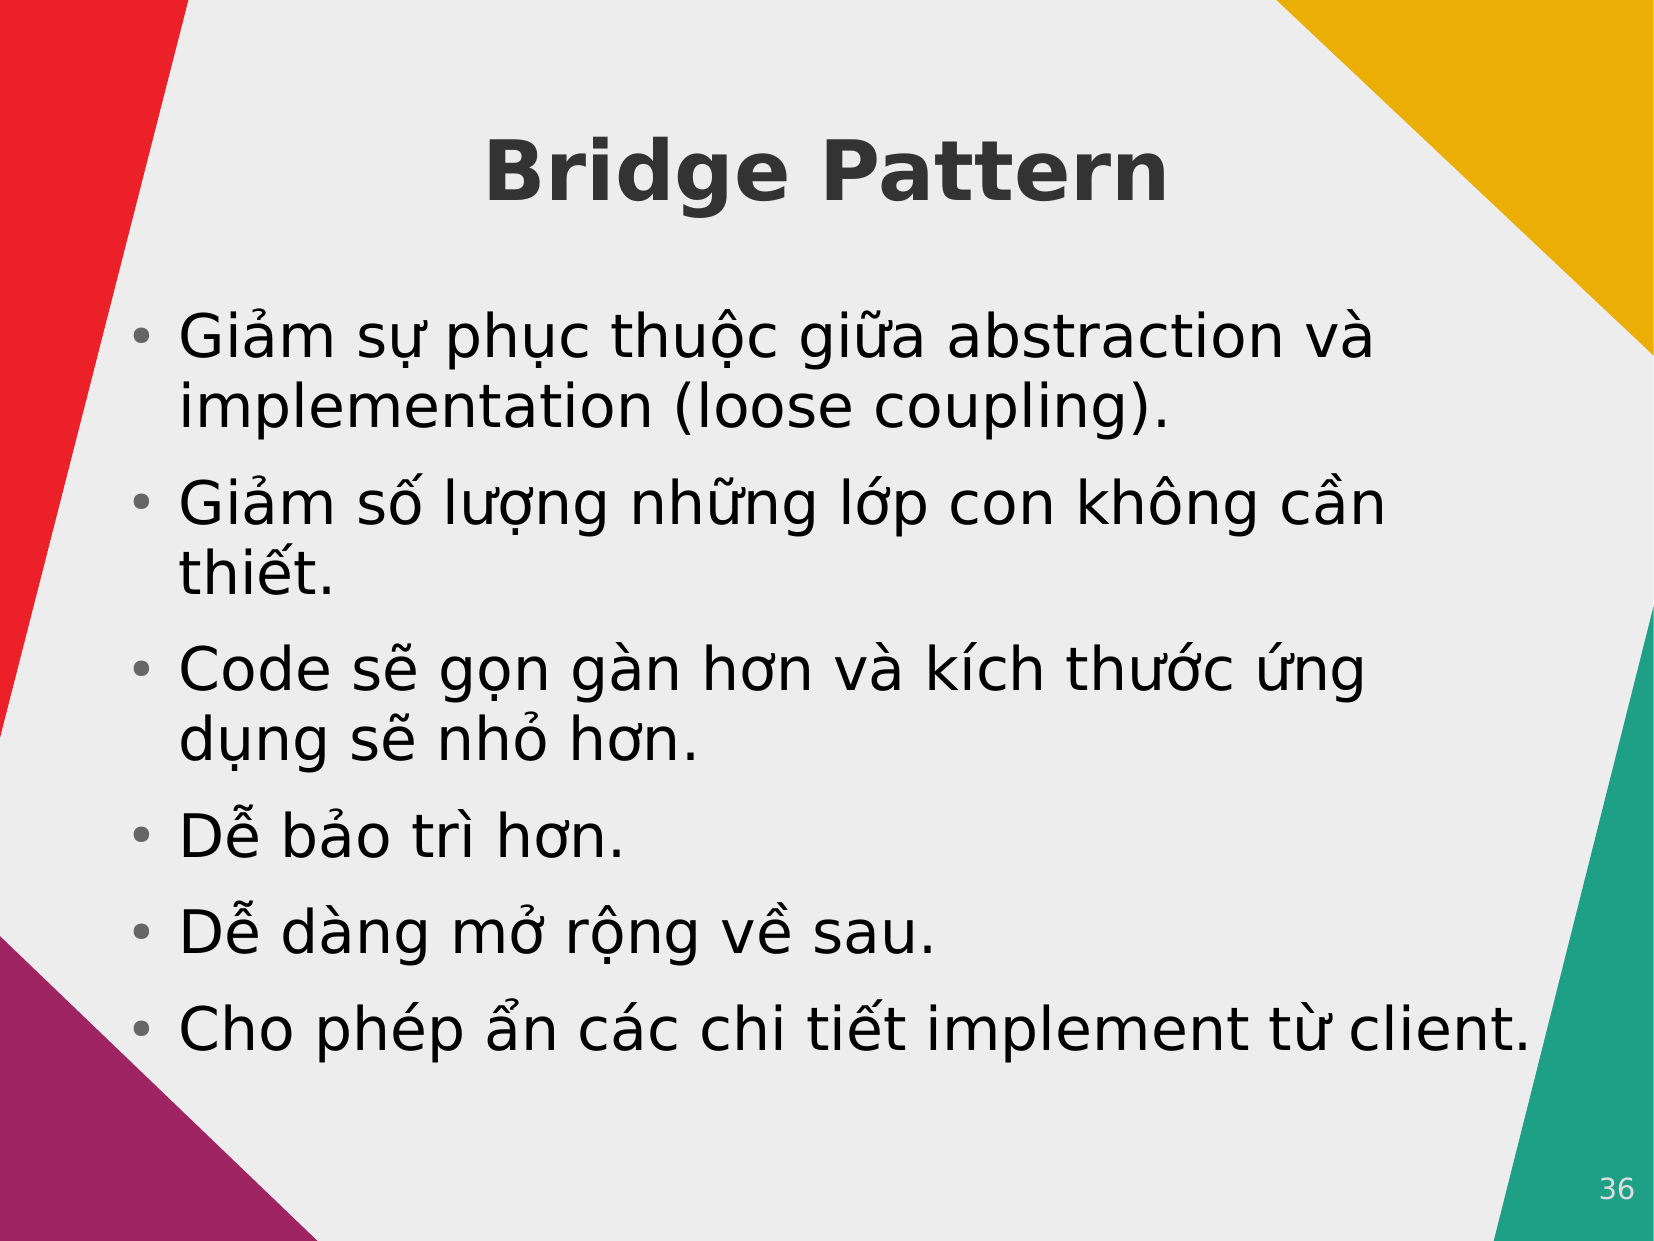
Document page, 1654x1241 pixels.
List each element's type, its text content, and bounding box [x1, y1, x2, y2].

list Giảm sự phục thuộc giữa abstraction và implementation (loose coupling). Giảm số lượng những lớp con không cần thiết. Code sẽ gọn gàn hơn và kích thước ứng dụng sẽ nhỏ hơn. Dễ bảo trì hơn. Dễ dàng mở rộng về sau. Cho phép ẩn các chi tiết implement từ client. [114, 302, 1539, 1096]
title Bridge Pattern [114, 73, 1539, 271]
